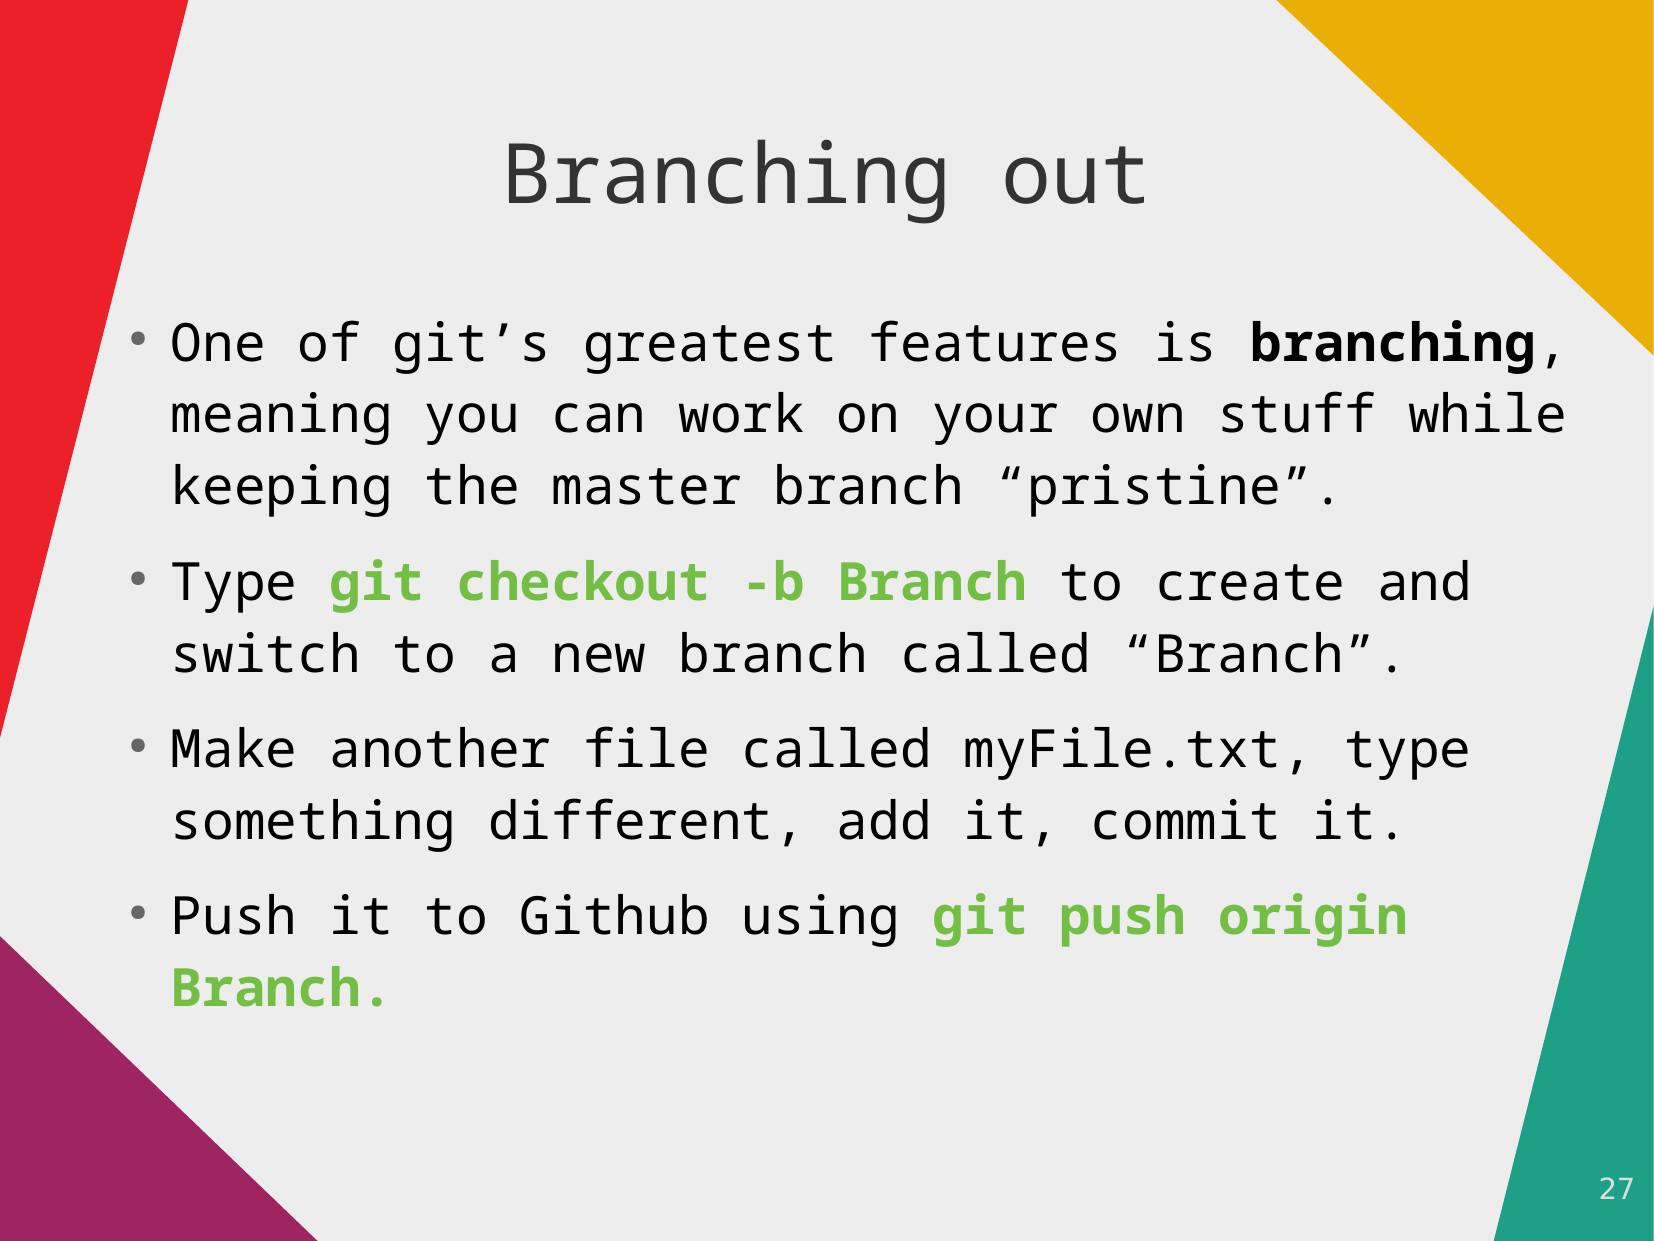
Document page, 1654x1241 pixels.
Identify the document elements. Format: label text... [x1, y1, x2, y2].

title Branching out [114, 73, 1539, 271]
list One of git’s greatest features is branching, meaning you can work on your own stuff while keeping the master branch “pristine”. Type git checkout -b Branch to create and switch to a new branch called “Branch”. Make another file called myFile.txt, type something different, add it, commit it. Push it to Github using git push origin Branch. [114, 304, 1621, 1036]
